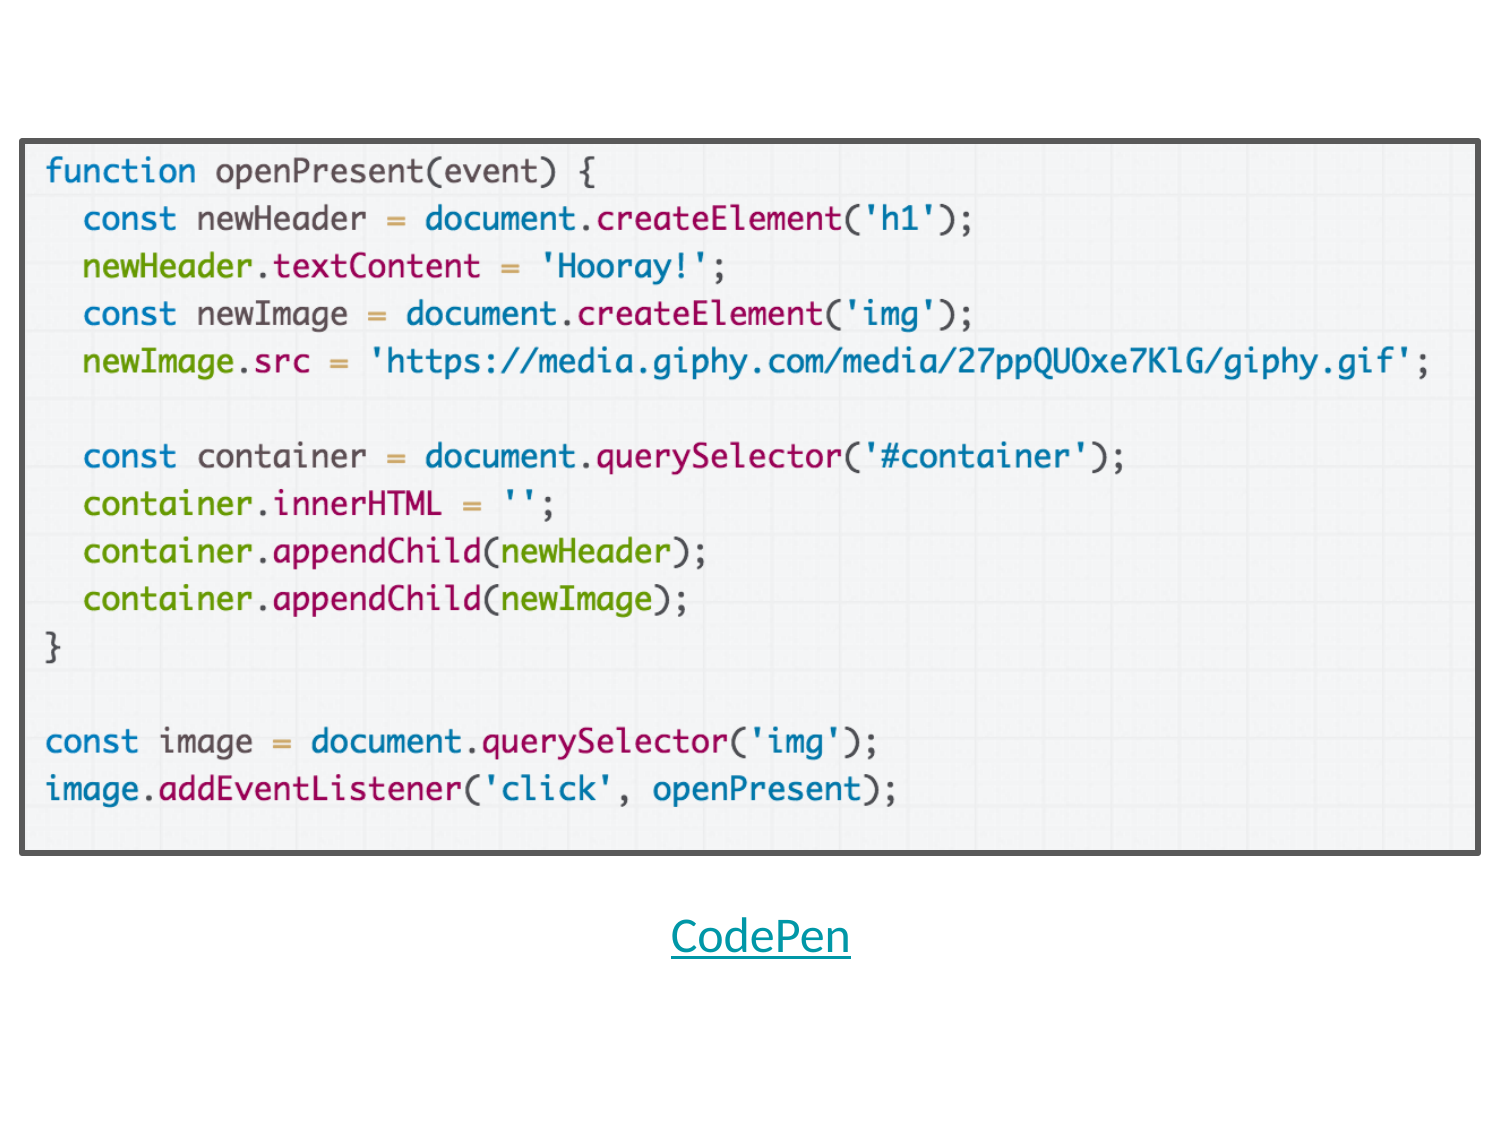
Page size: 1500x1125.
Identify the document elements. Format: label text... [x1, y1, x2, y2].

list CodePen [139, 878, 1383, 1021]
picture [24, 144, 1475, 850]
